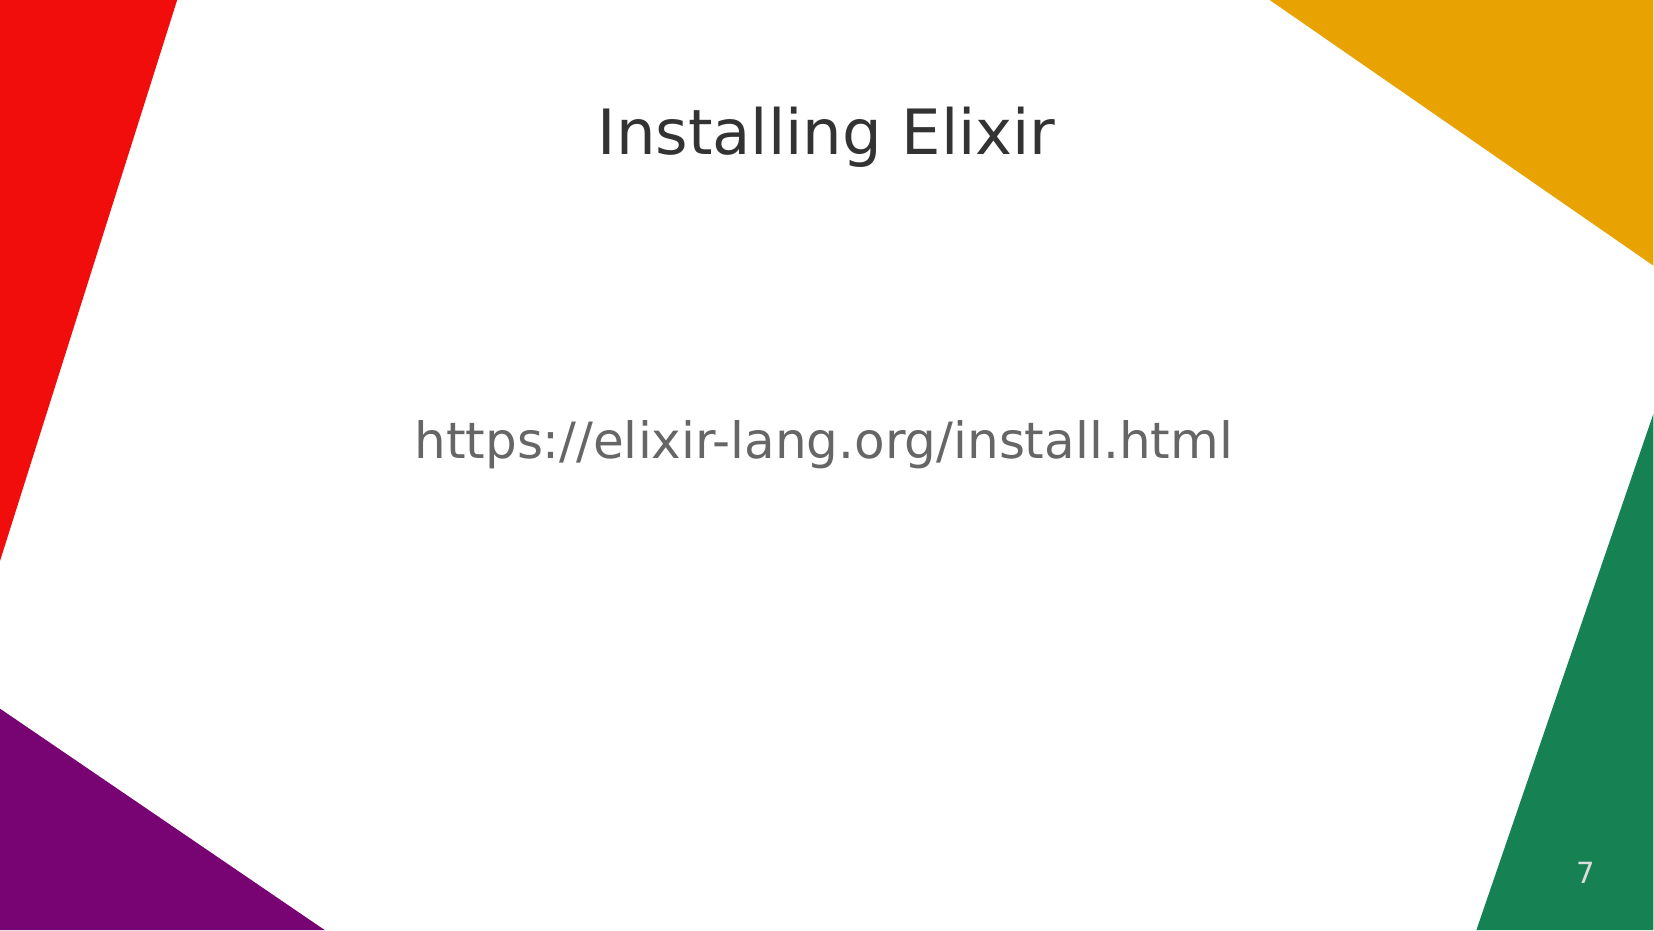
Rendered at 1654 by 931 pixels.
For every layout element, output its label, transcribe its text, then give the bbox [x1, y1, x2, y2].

list https://elixir-lang.org/install.html [414, 412, 1238, 563]
title Installing Elixir [118, 59, 1536, 207]
